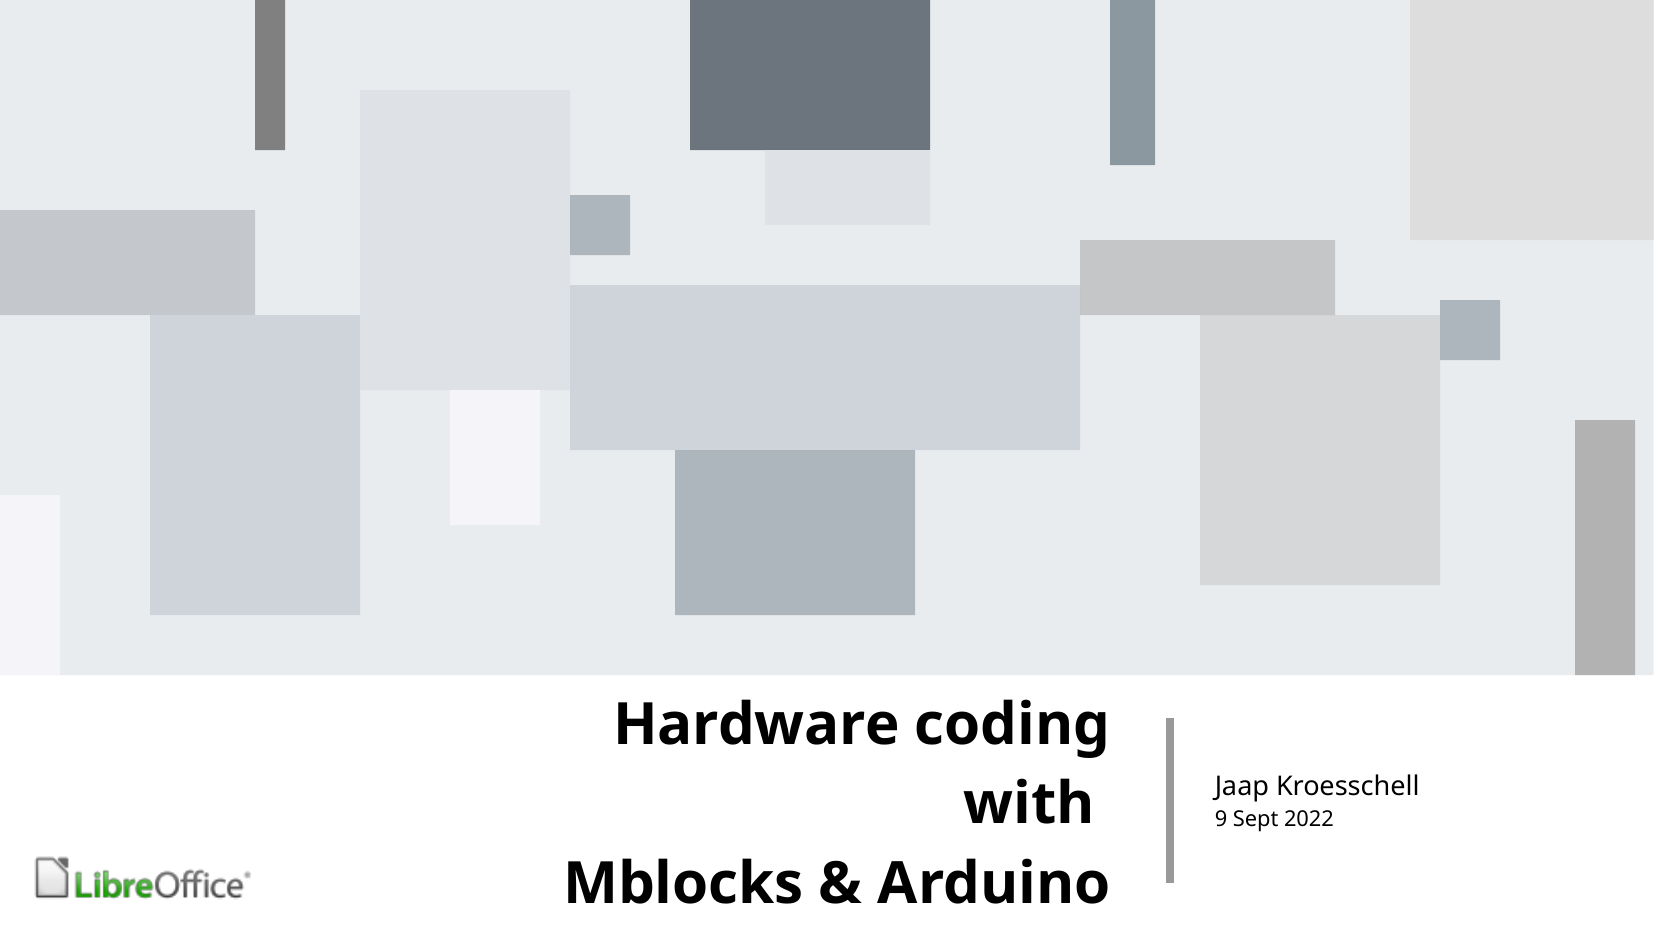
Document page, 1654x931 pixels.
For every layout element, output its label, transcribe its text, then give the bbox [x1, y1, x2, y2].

picture [30, 852, 256, 903]
text_box Hardware coding with Mblocks & Arduino [481, 675, 1126, 928]
text_box Jaap Kroesschell 9 Sept 2022 [1200, 759, 1591, 841]
